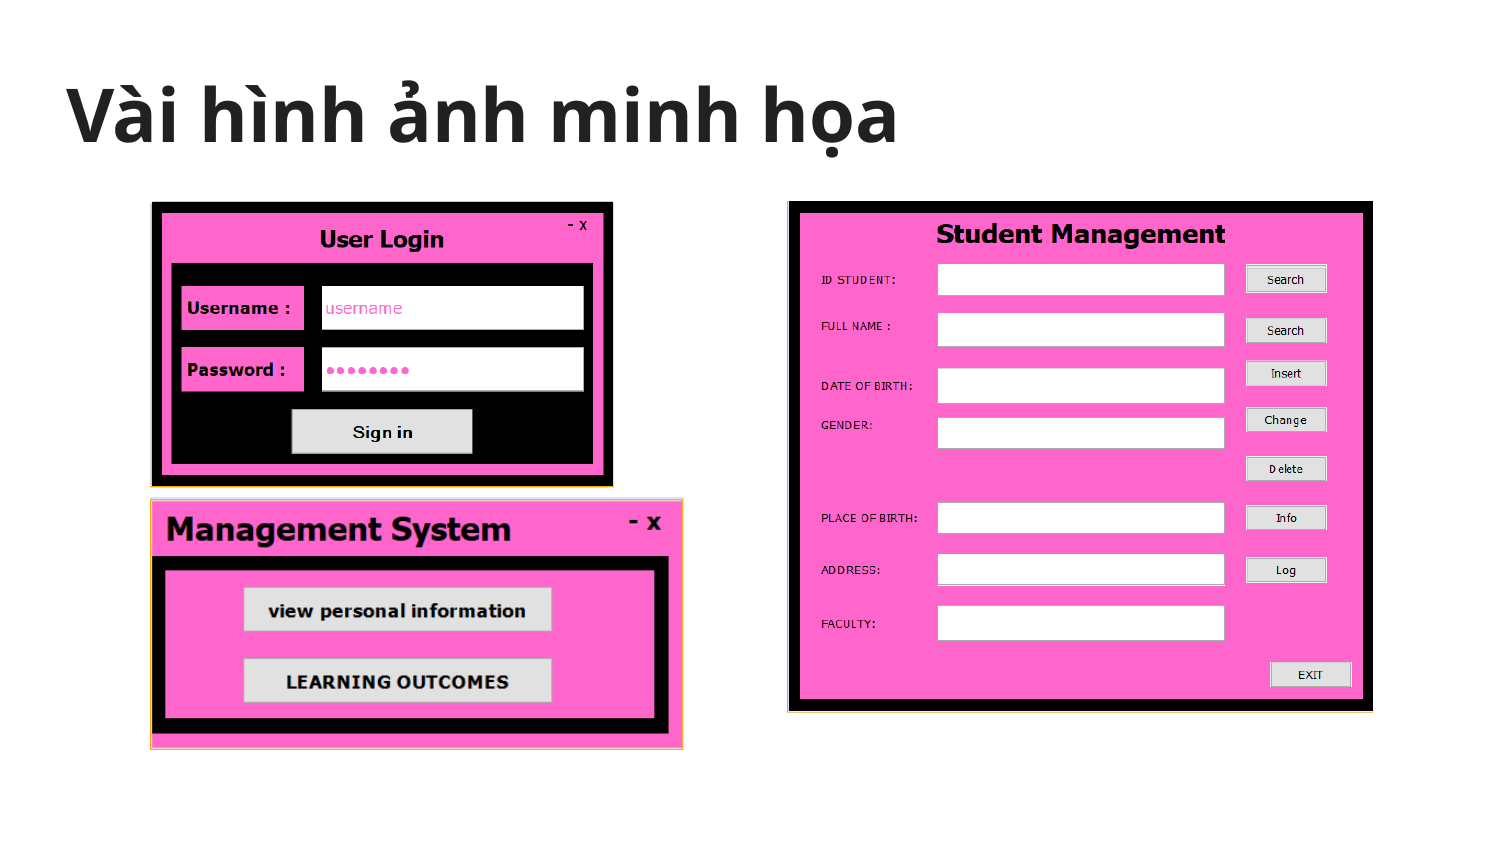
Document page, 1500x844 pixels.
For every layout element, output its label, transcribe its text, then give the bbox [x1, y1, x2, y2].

picture [150, 201, 614, 488]
picture [150, 497, 684, 751]
picture [787, 201, 1373, 713]
title Vài hình ảnh minh họa [51, 48, 1449, 180]
